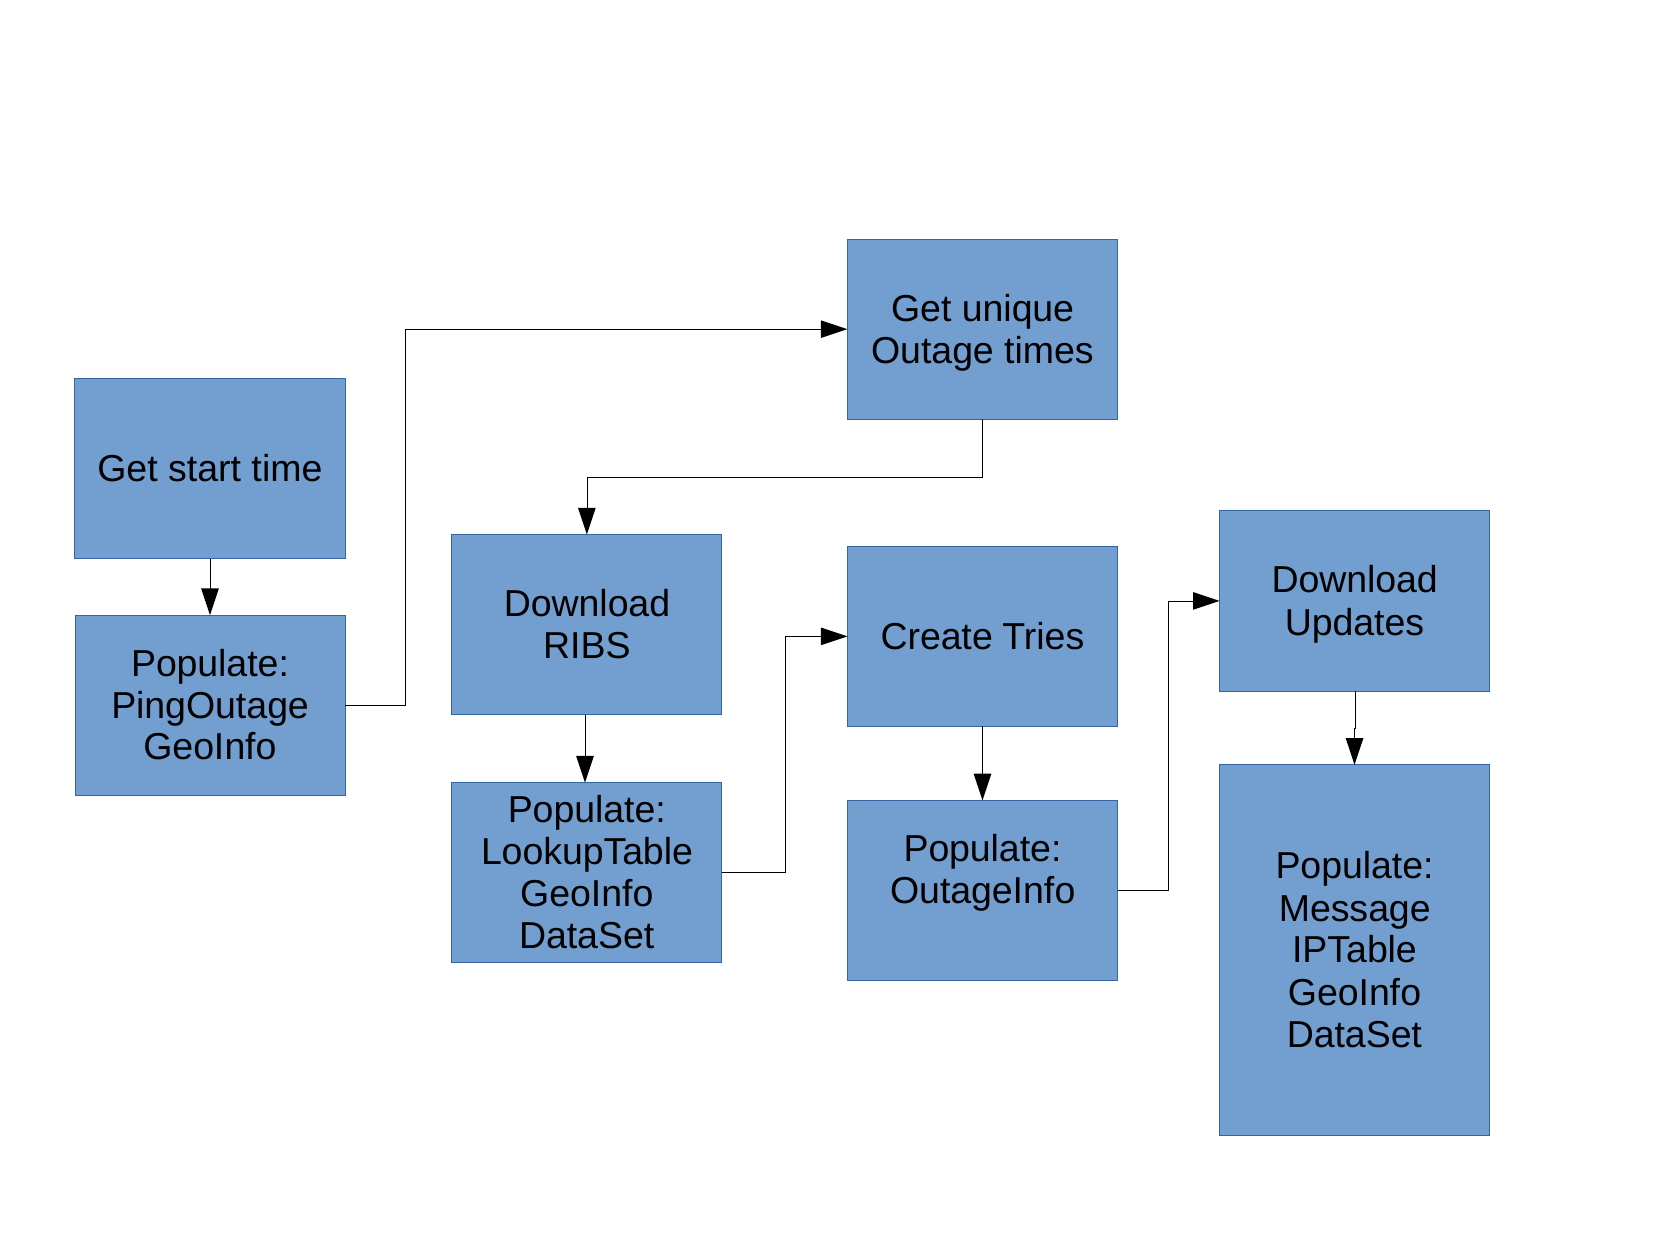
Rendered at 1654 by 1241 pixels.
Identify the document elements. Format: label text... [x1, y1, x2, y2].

text_box Populate: PingOutage GeoInfo [75, 615, 346, 796]
text_box Download RIBS [451, 534, 722, 715]
text_box Populate: Message IPTable GeoInfo DataSet [1219, 764, 1490, 1136]
text_box Get start time [74, 378, 346, 559]
text_box Populate: OutageInfo [847, 800, 1118, 981]
text_box Download Updates [1219, 510, 1490, 692]
text_box Populate: LookupTable GeoInfo DataSet [451, 782, 722, 963]
text_box Create Tries [847, 546, 1118, 727]
text_box Get unique Outage times [847, 239, 1118, 420]
